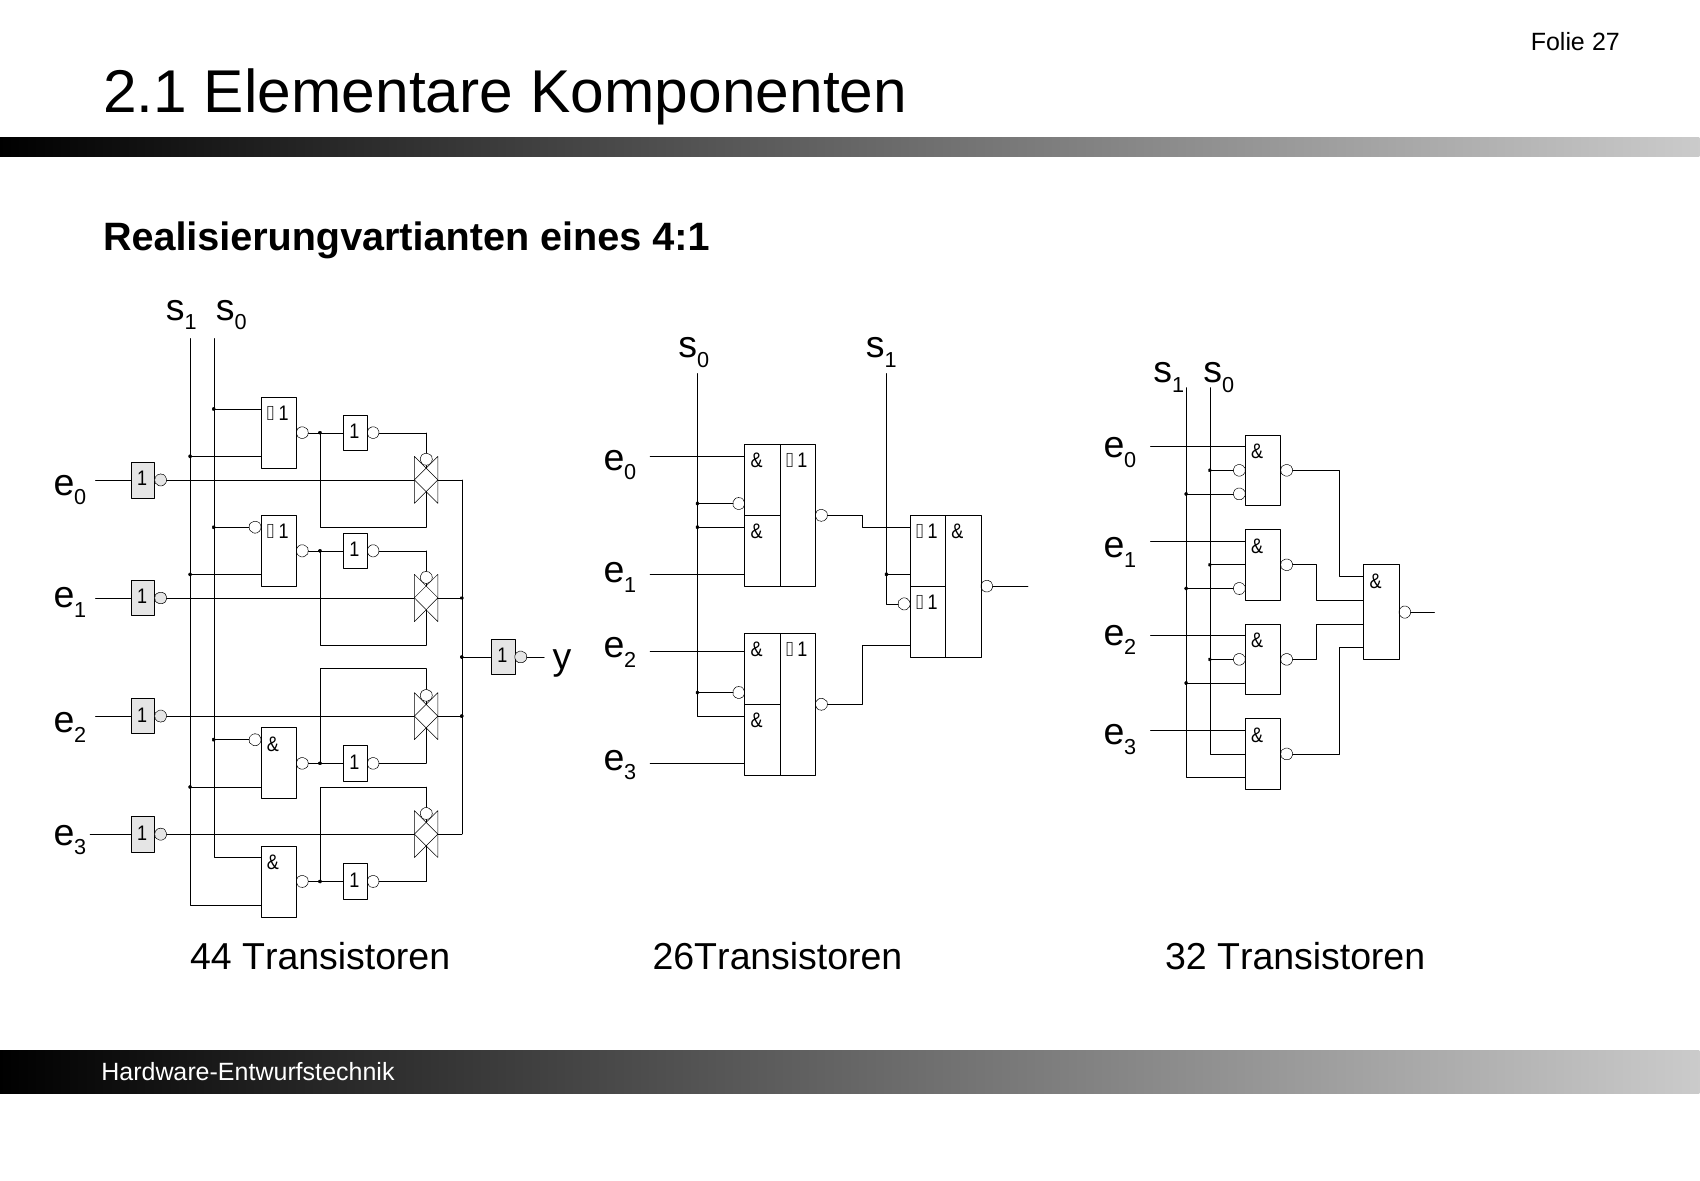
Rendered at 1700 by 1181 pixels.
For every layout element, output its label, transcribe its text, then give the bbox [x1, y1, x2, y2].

text_box e3 [38, 799, 87, 867]
text_box e2 [1088, 599, 1152, 667]
text_box e1 [38, 562, 87, 630]
text_box e2 [38, 687, 87, 755]
text_box Realisierungvartianten eines 4:1 [87, 202, 1613, 1022]
title 2.1 Elementare Komponenten [87, 36, 1421, 142]
text_box e0 [1088, 412, 1152, 480]
text_box s0 [1188, 337, 1250, 405]
text_box e0 [38, 449, 87, 517]
text_box e3 [1088, 699, 1152, 767]
text_box e1 [1088, 512, 1152, 580]
text_box s1 [1138, 337, 1188, 405]
